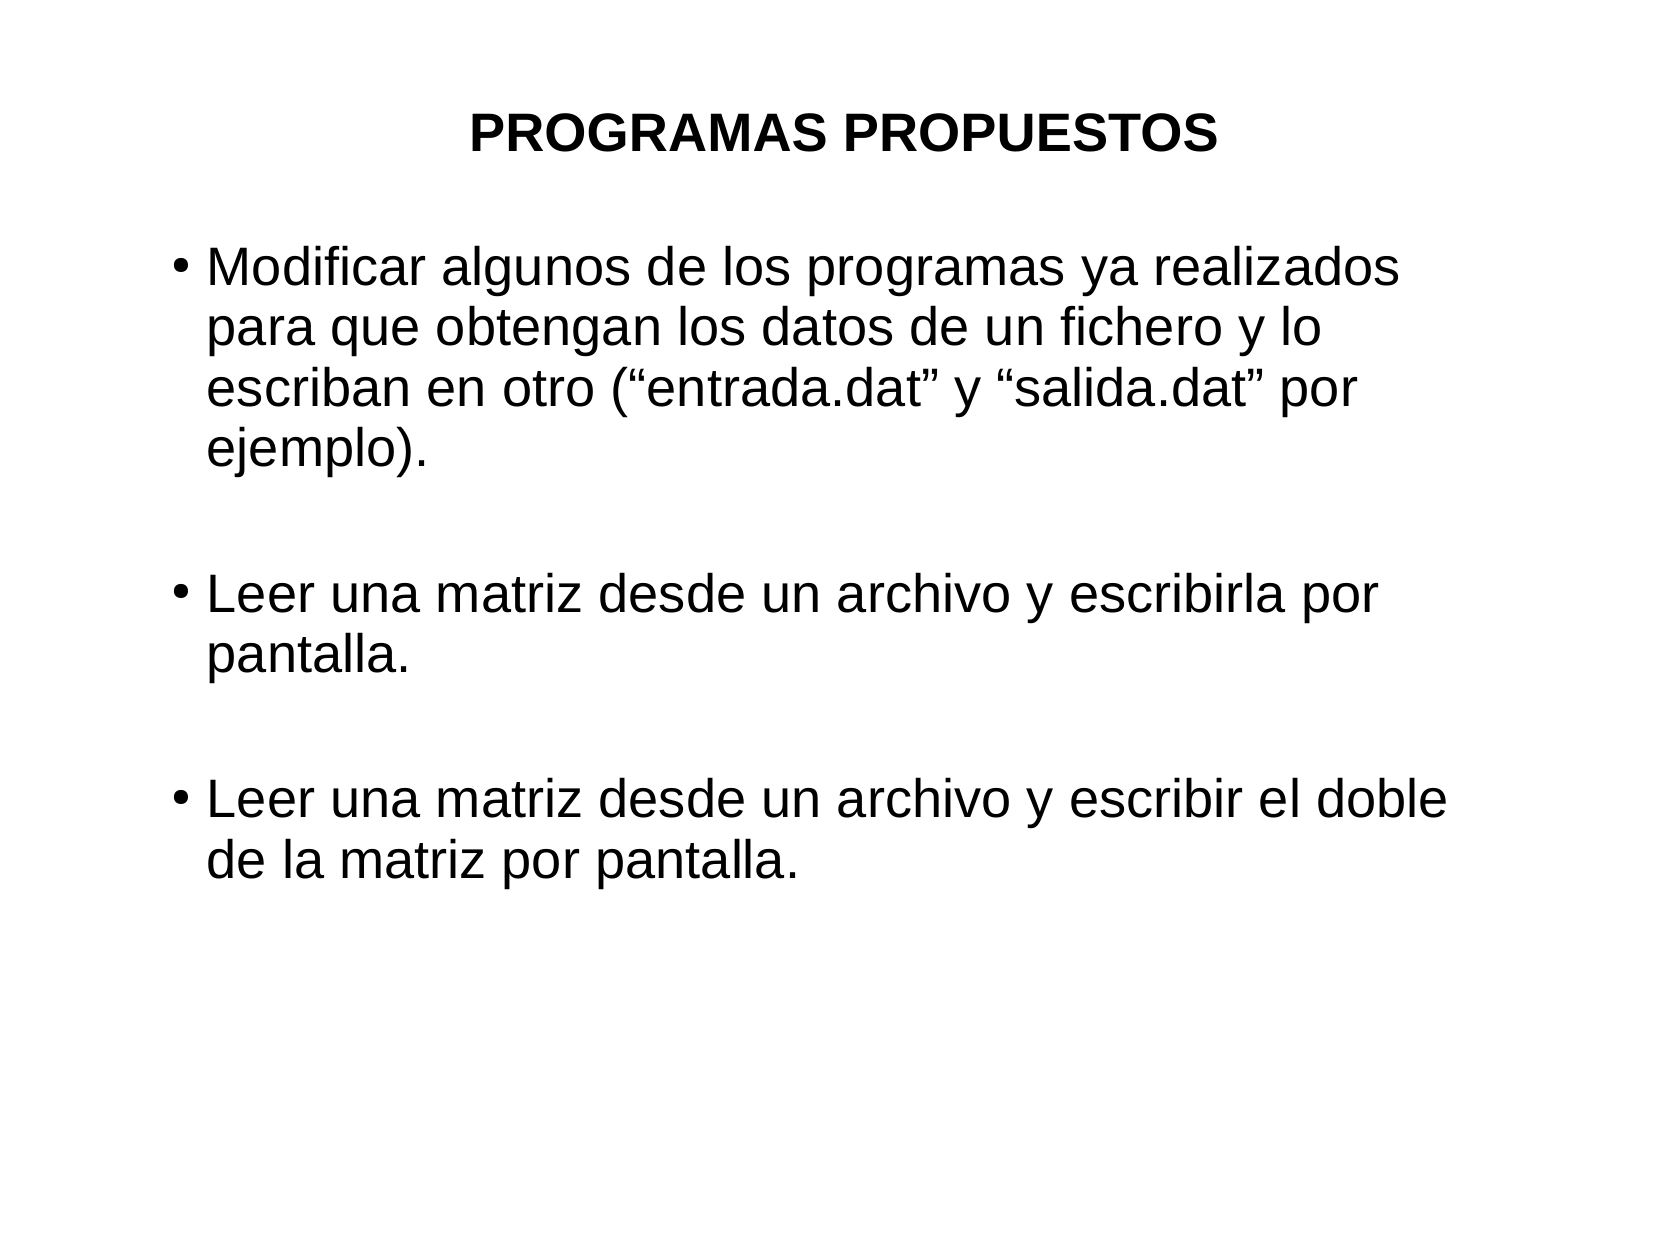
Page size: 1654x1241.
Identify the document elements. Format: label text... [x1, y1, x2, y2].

title PROGRAMAS PROPUESTOS [82, 29, 1571, 237]
subtitle Modificar algunos de los programas ya realizados para que obtengan los datos de un fichero y lo escriban en otro (“entrada.dat” y “salida.dat” por ejemplo). Leer una matriz desde un archivo y escribirla por pantalla. Leer una matriz desde un archivo y escribir el doble de la matriz por pantalla. [171, 236, 1483, 1123]
